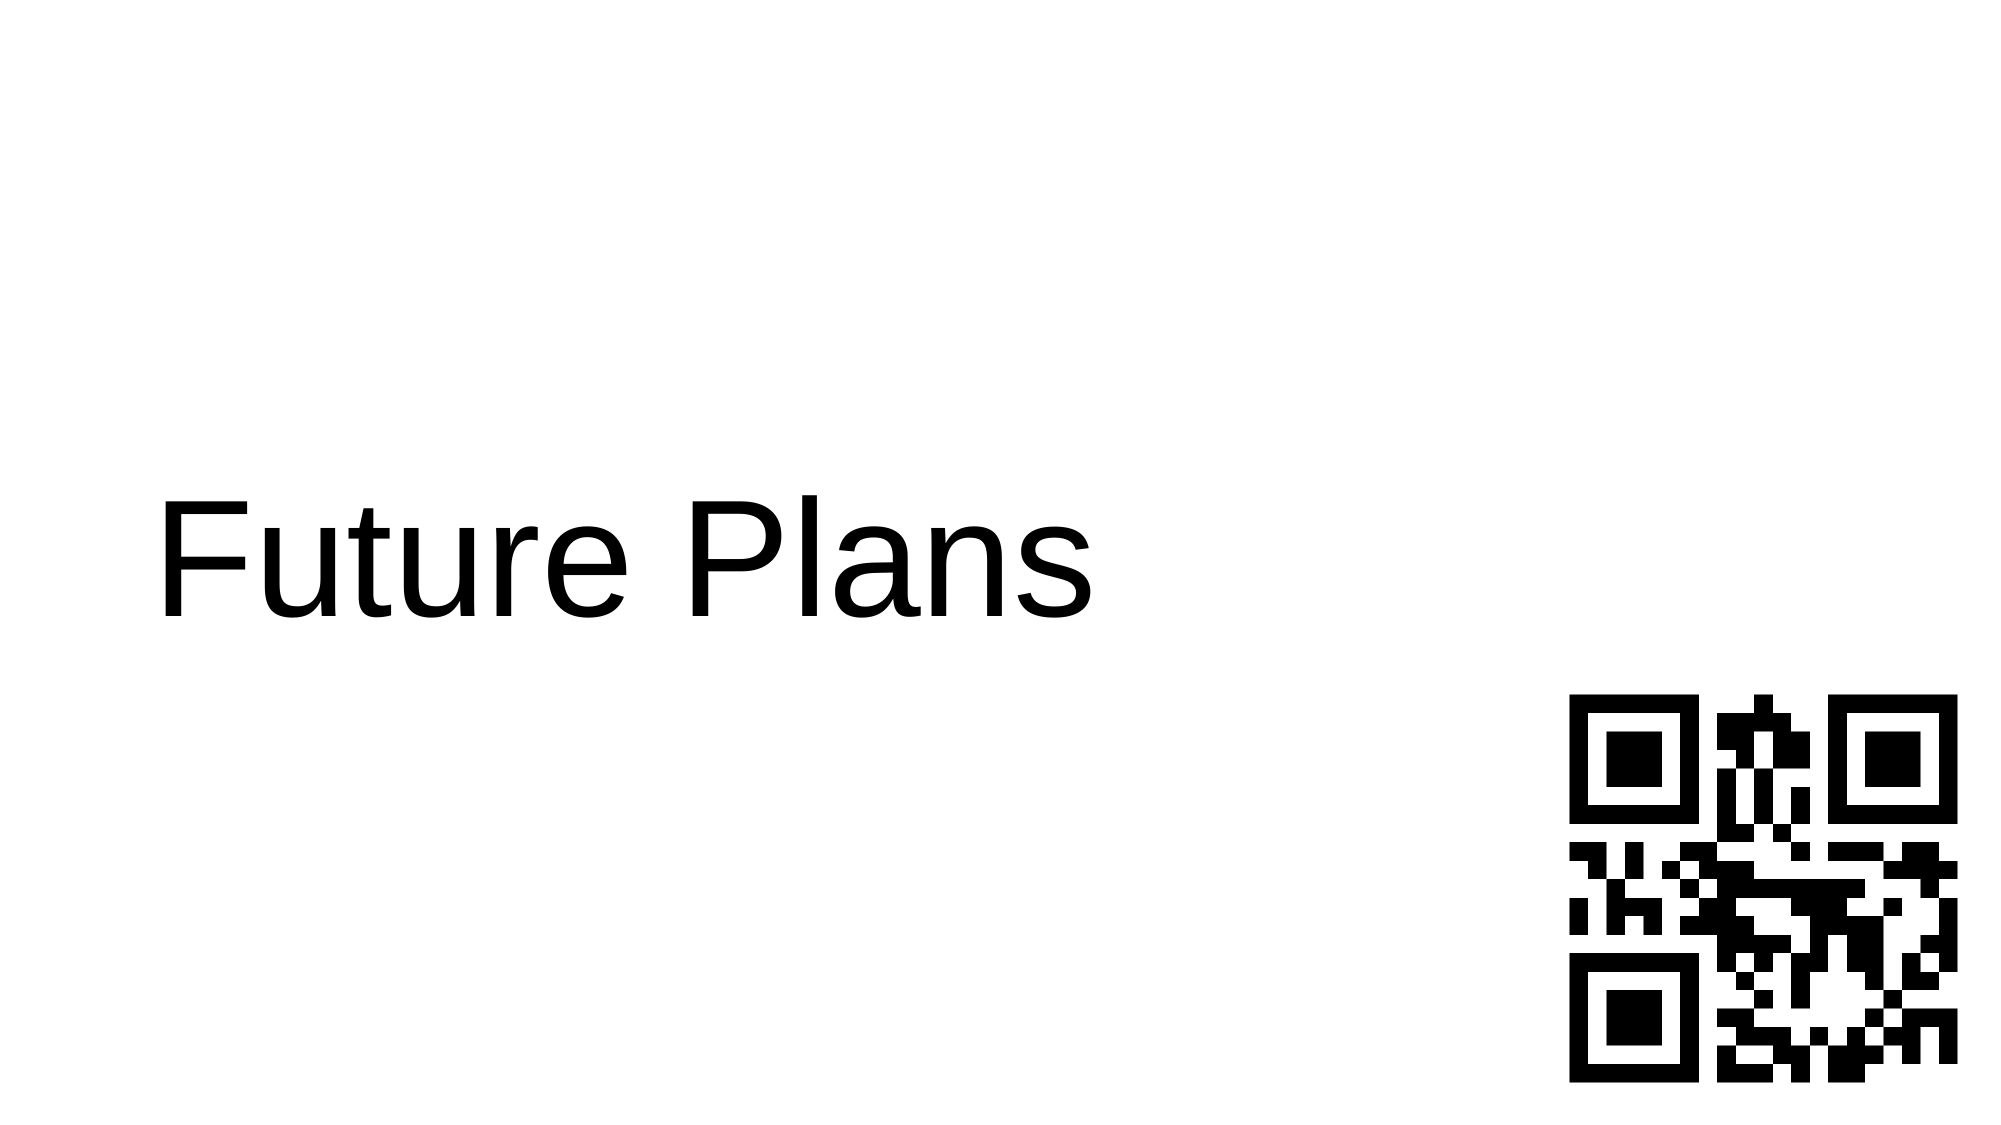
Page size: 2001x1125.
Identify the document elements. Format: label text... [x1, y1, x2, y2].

text_box Future Plans [137, 453, 1863, 672]
picture [1527, 652, 2000, 1125]
